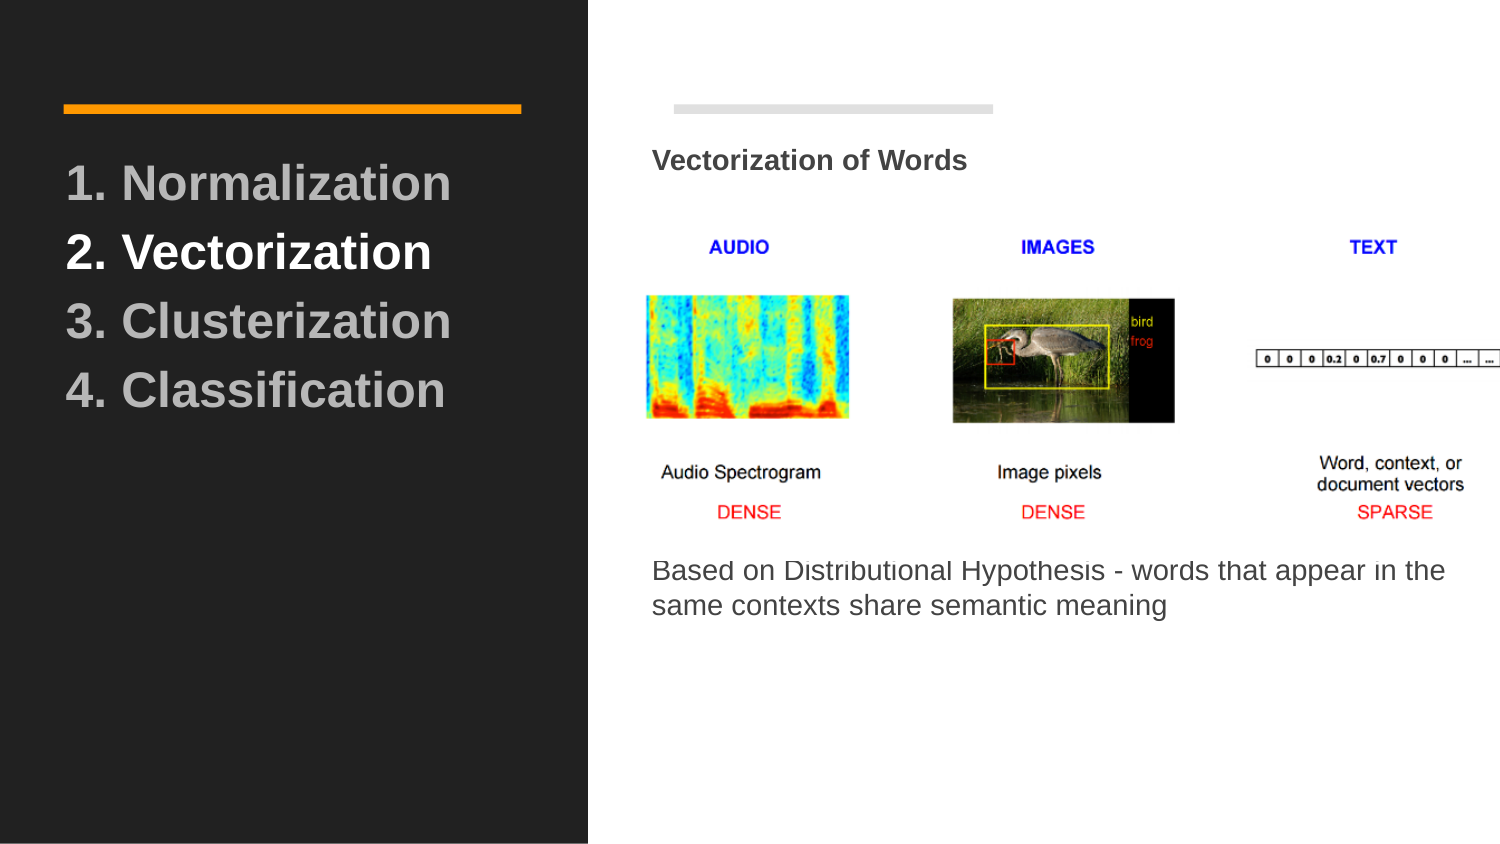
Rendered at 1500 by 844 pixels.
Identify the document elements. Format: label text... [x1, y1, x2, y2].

picture [618, 217, 1500, 561]
title 1. Normalization 2. Vectorization 3. Clusterization 4. Classification [50, 126, 551, 743]
list Vectorization of Words Based on Distributional Hypothesis - words that appear in the same contexts share semantic meaning [636, 561, 1467, 752]
list Vectorization of Words Based on Distributional Hypothesis - words that appear in the same contexts share semantic meaning [636, 126, 1467, 217]
